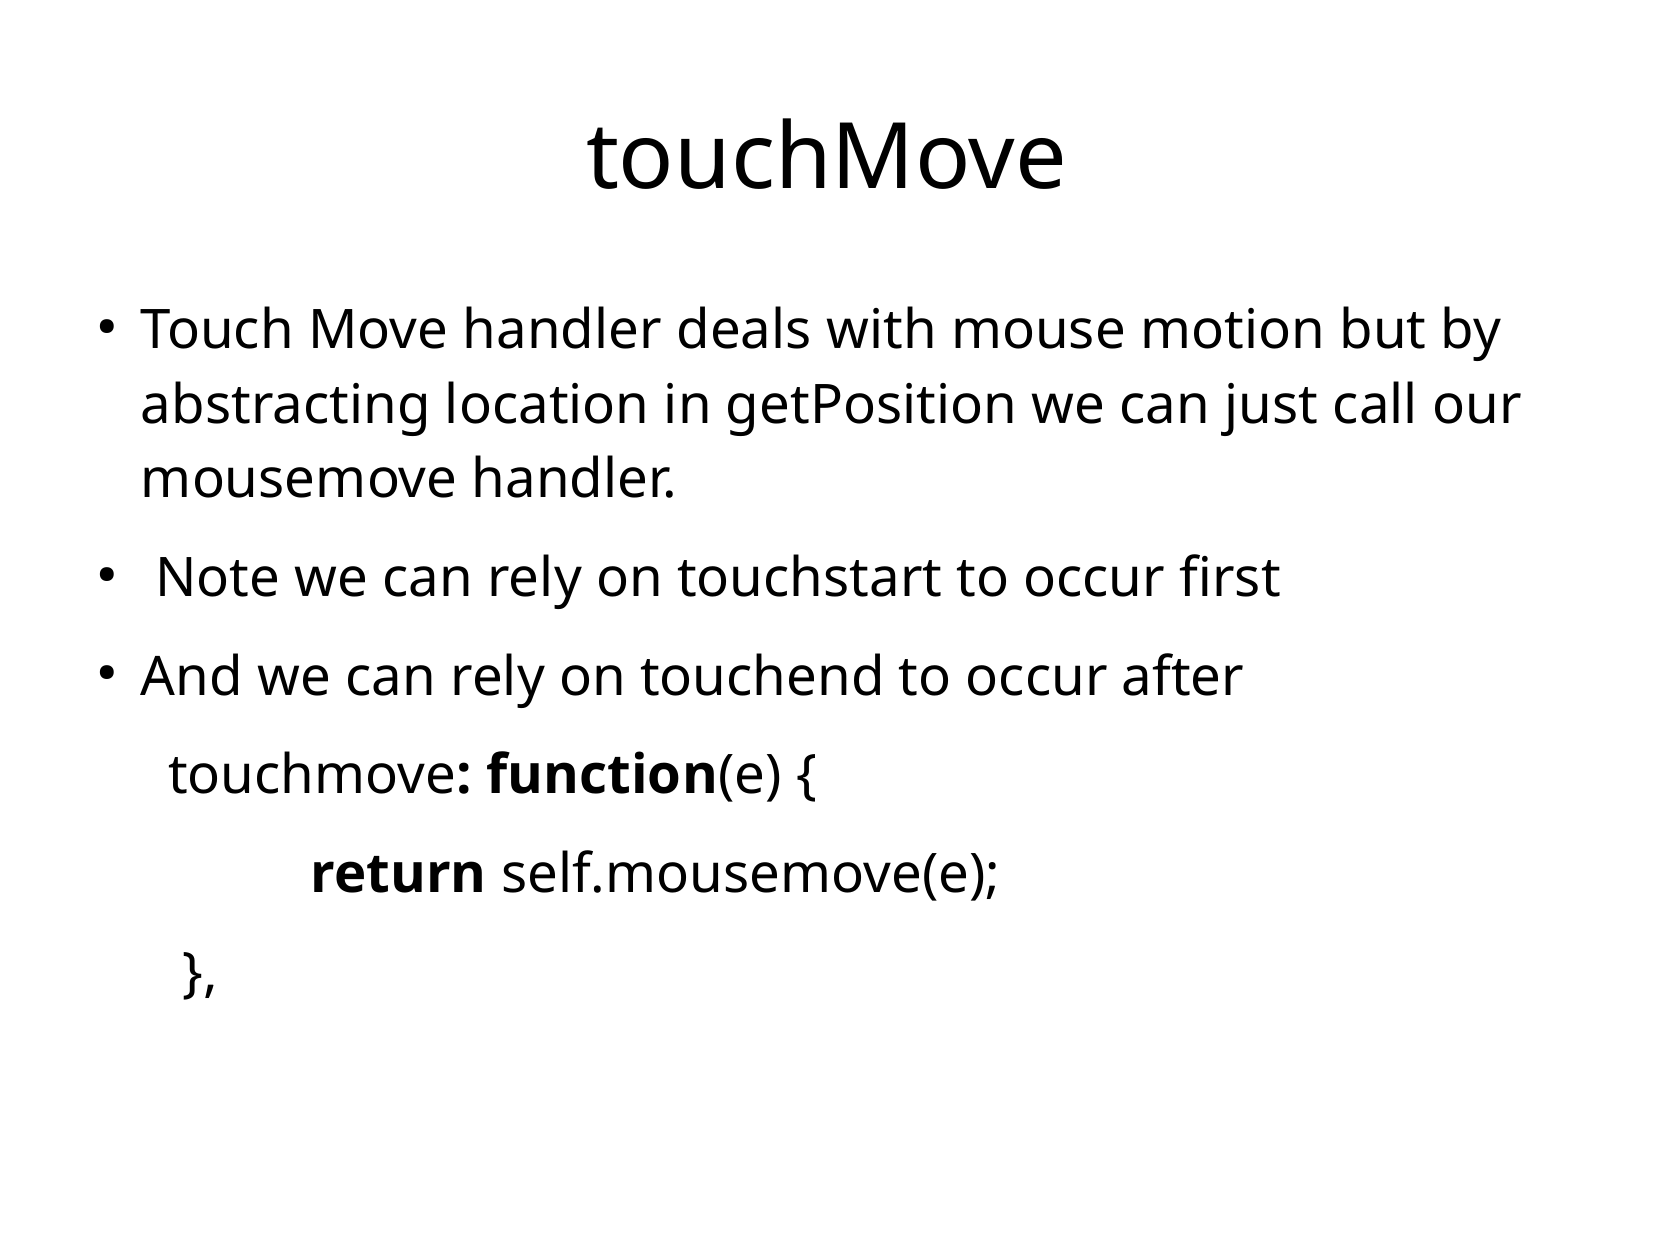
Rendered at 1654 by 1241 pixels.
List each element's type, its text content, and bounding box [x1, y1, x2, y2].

list Touch Move handler deals with mouse motion but by abstracting location in getPosition we can just call our mousemove handler. Note we can rely on touchstart to occur first And we can rely on touchend to occur after touchmove: function(e) { return self.mousemove(e); }, [82, 290, 1538, 1010]
title touchMove [82, 49, 1571, 257]
